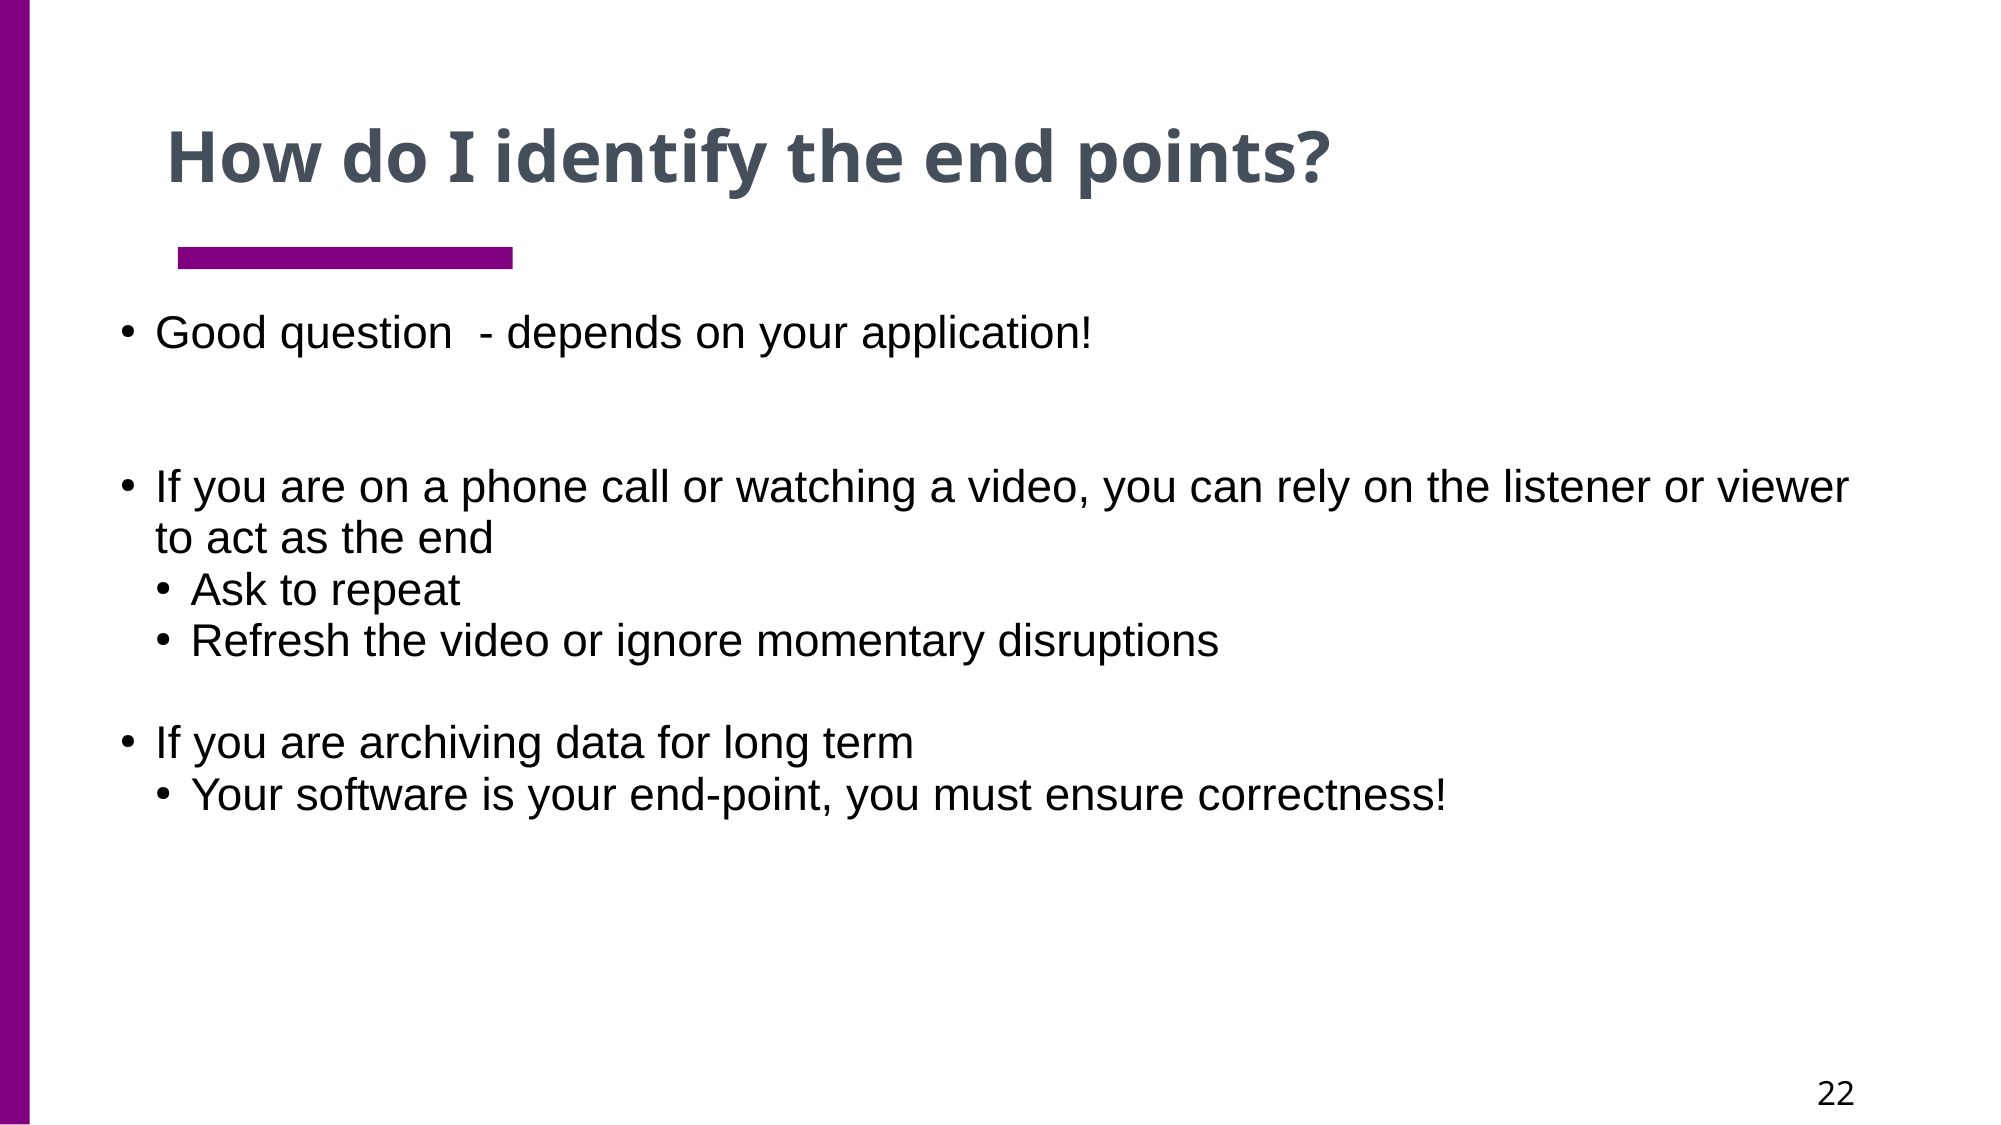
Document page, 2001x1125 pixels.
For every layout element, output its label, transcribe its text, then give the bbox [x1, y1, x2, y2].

text_box How do I identify the end points? [151, 0, 1849, 212]
text_box Good question - depends on your application! If you are on a phone call or watching a video, you can rely on the listener or viewer to act as the end Ask to repeat Refresh the video or ignore momentary disruptions If you are archiving data for long term Your software is your end-point, you must ensure correctness! [105, 299, 1906, 1125]
